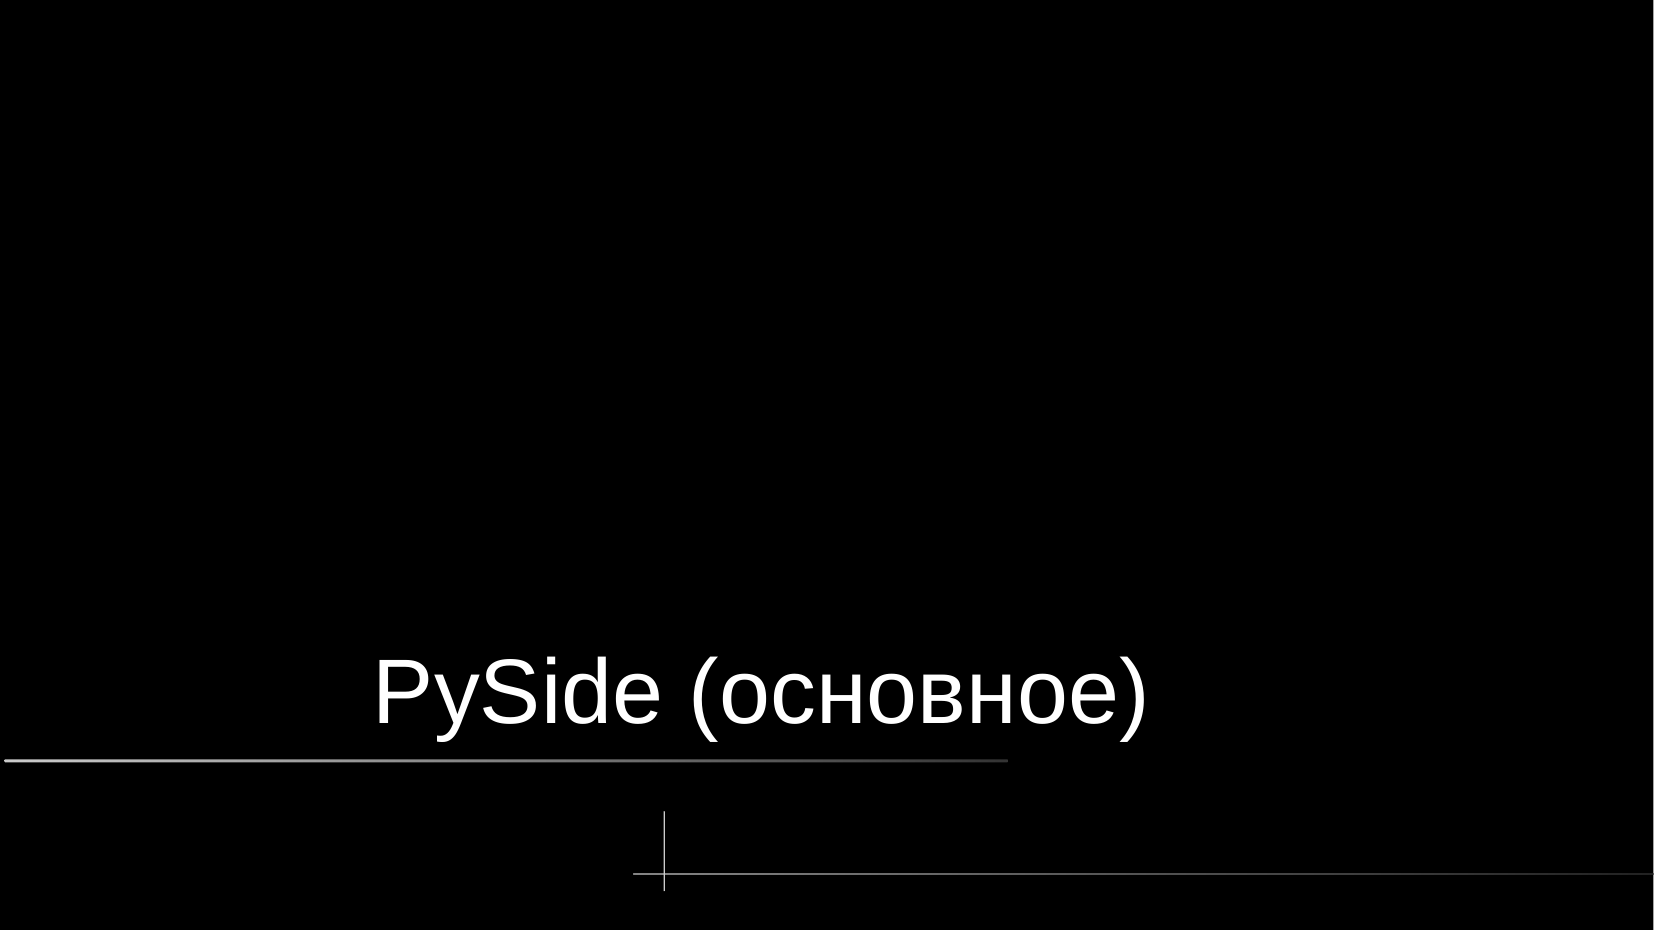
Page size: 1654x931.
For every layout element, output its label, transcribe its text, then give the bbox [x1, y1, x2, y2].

title PySide (основное) [23, 637, 1501, 746]
